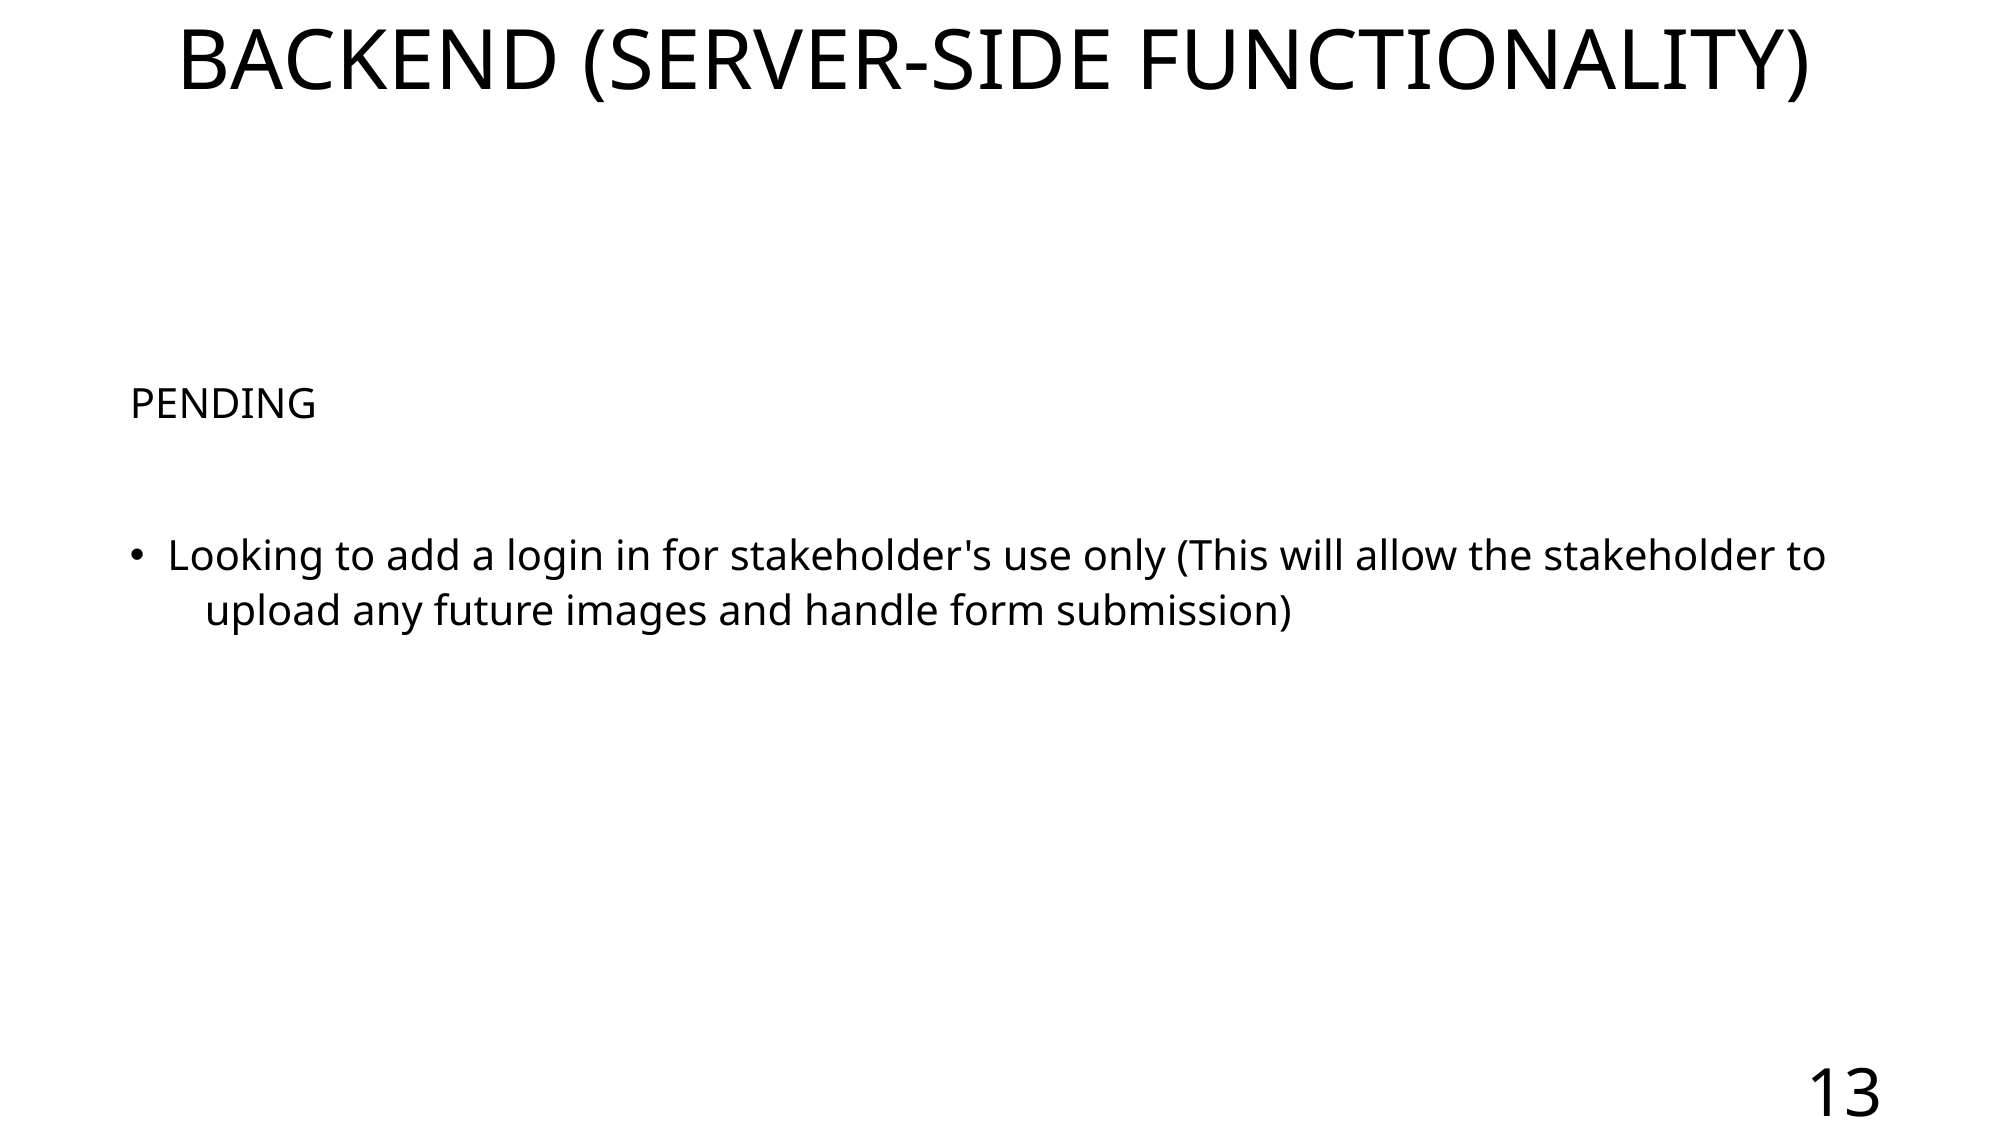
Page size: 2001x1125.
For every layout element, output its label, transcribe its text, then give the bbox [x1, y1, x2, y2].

slide_number 12 [1791, 1042, 1902, 1103]
list PENDING Looking to add a login in for stakeholder's use only (This will allow the stakeholder to upload any future images and handle form submission) [114, 364, 1869, 979]
title Backend (Server-side functionality) [117, 0, 1872, 214]
